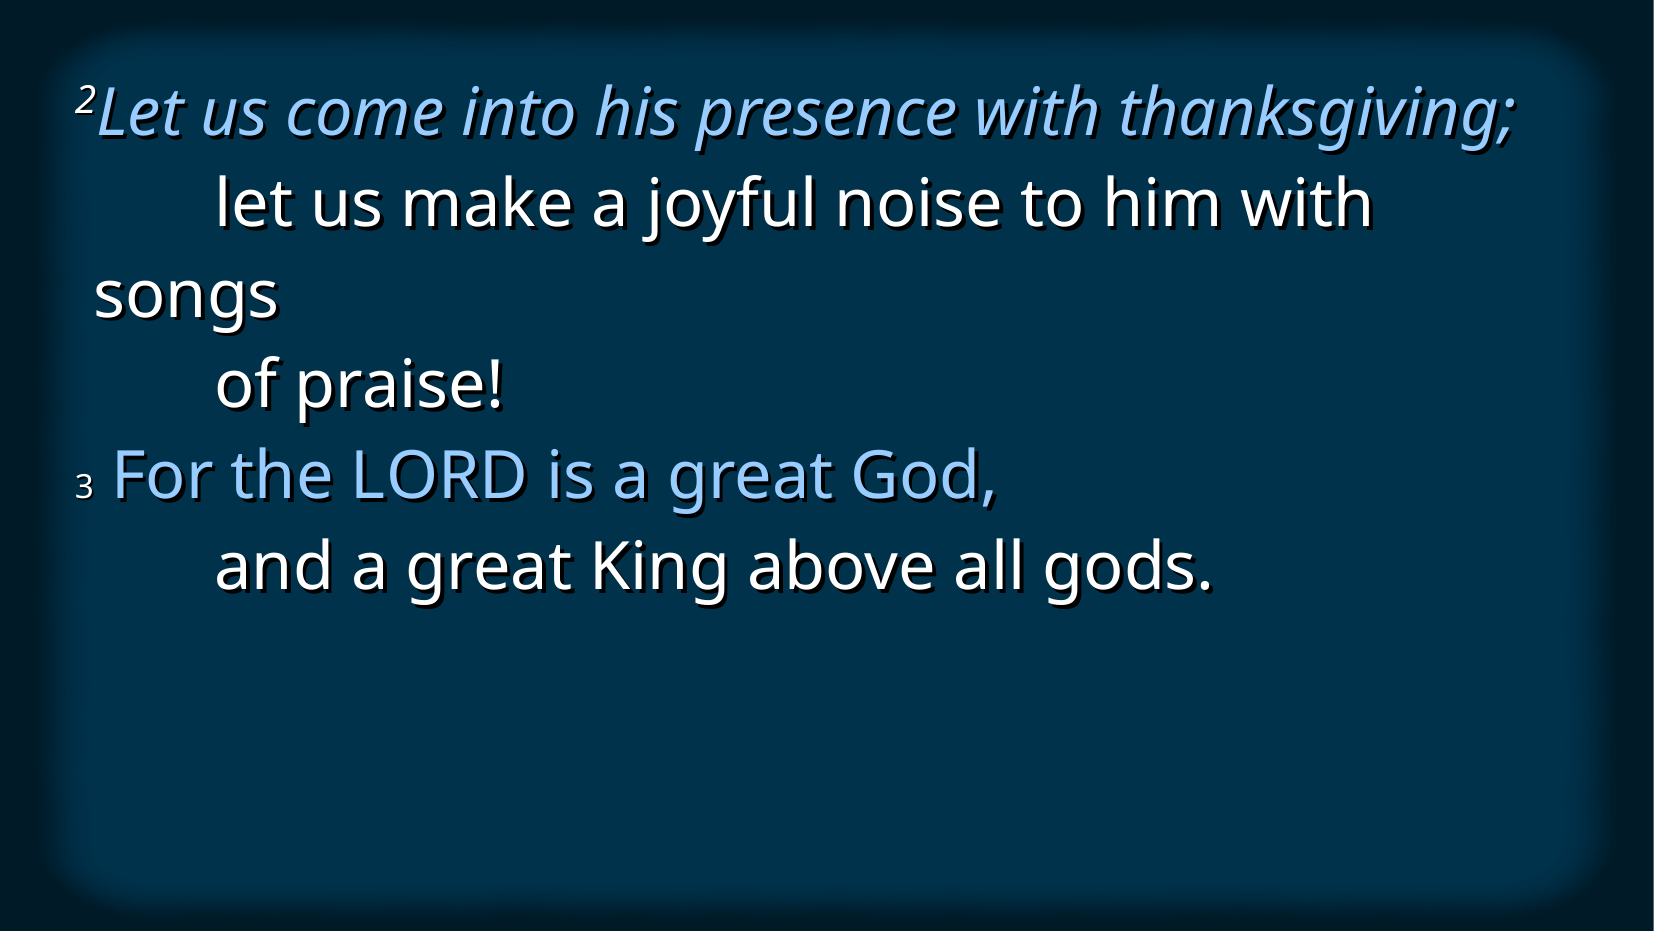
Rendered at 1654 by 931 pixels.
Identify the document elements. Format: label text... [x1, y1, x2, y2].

picture [0, 0, 1654, 931]
text_box 2Let us come into his presence with thanksgiving; let us make a joyful noise to him with songs of praise! 3 For the LORD is a great God, and a great King above all gods. [60, 56, 1591, 556]
